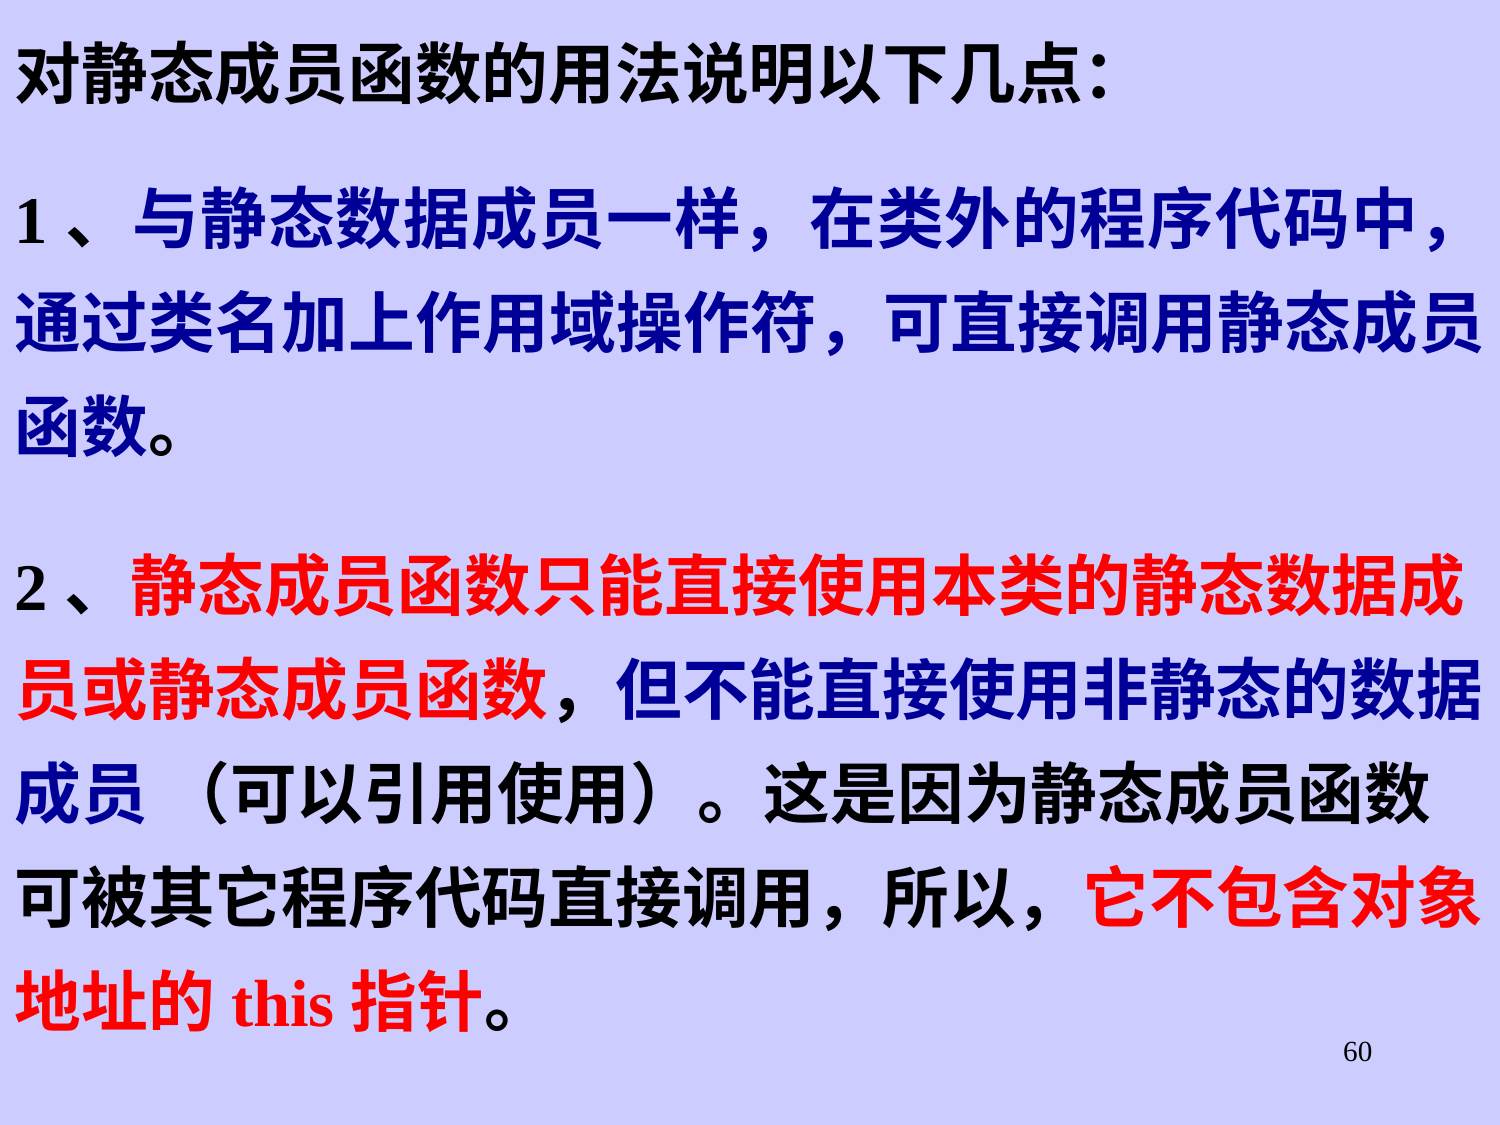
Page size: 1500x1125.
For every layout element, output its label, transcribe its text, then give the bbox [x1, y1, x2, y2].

text_box <编号> [1361, 1048, 1368, 1060]
text_box 对静态成员函数的用法说明以下几点： 1、与静态数据成员一样，在类外的程序代码中，通过类名加上作用域操作符，可直接调用静态成员函数。 [0, 0, 1500, 473]
text_box <编号> [1074, 1048, 1388, 1101]
text_box 2、静态成员函数只能直接使用本类的静态数据成员或静态成员函数，但不能直接使用非静态的数据成员 （可以引用使用）。这是因为静态成员函数可被其它程序代码直接调用，所以，它不包含对象地址的this指针。 [0, 512, 1500, 1048]
